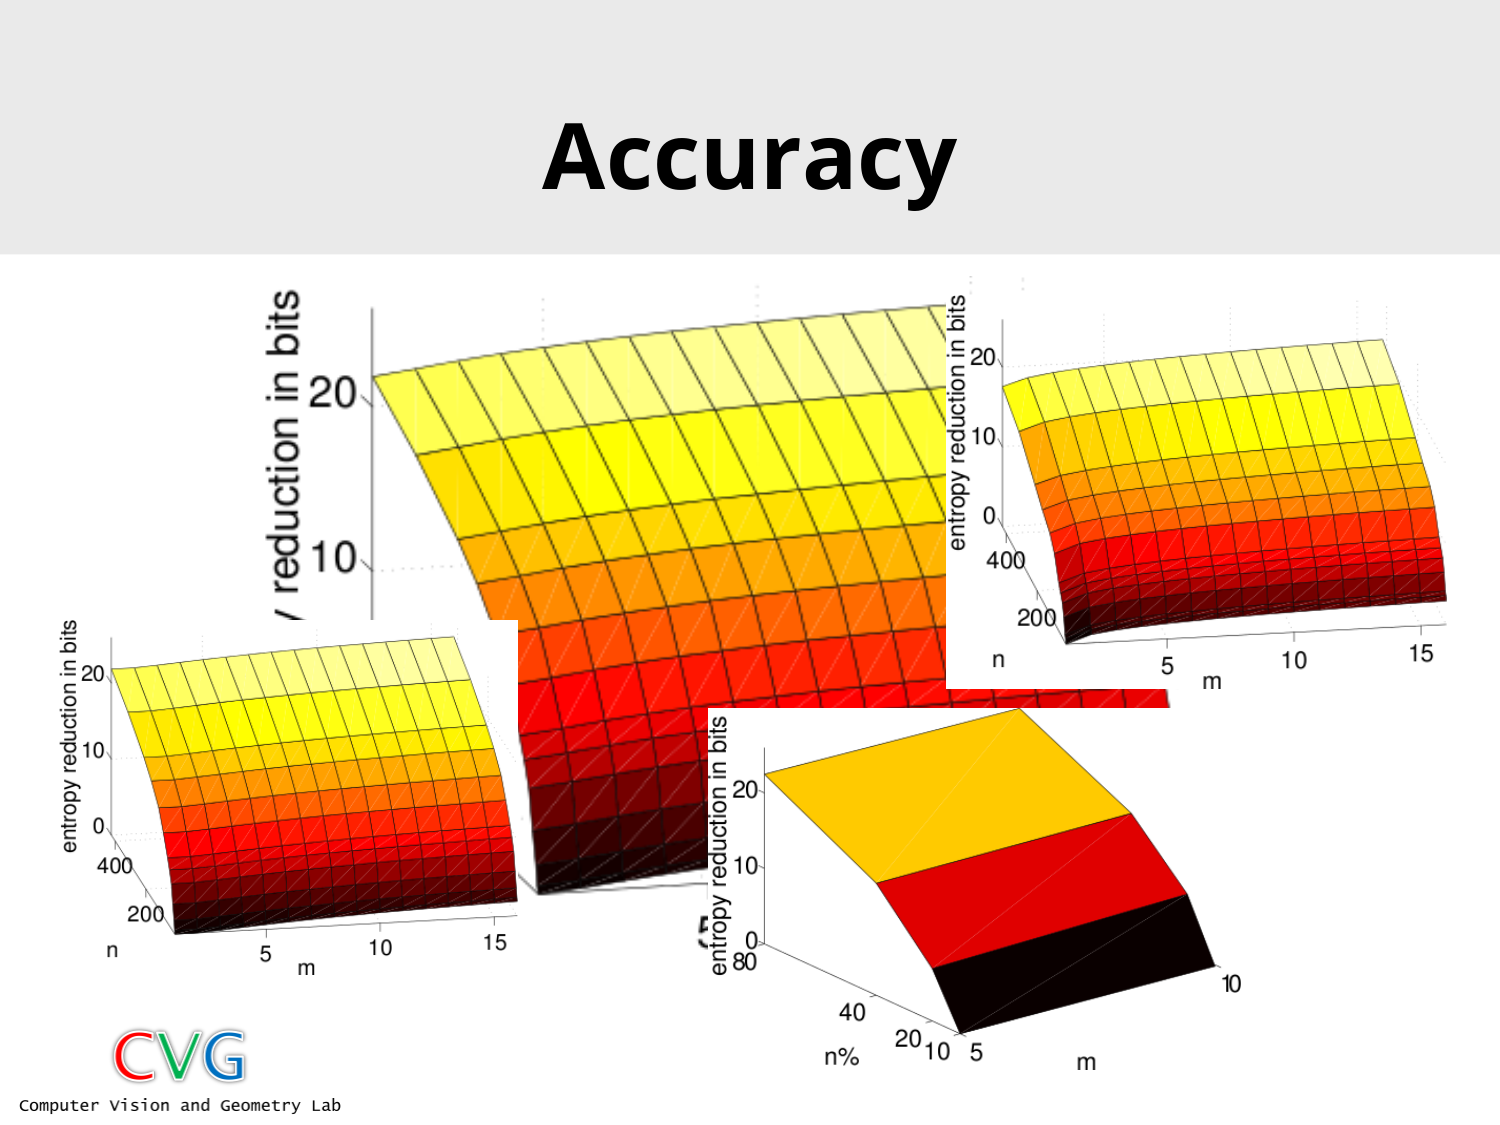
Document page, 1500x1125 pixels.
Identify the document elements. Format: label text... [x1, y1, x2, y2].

picture [59, 276, 1447, 1070]
title Accuracy [114, 35, 1386, 271]
picture [1, 996, 359, 1124]
